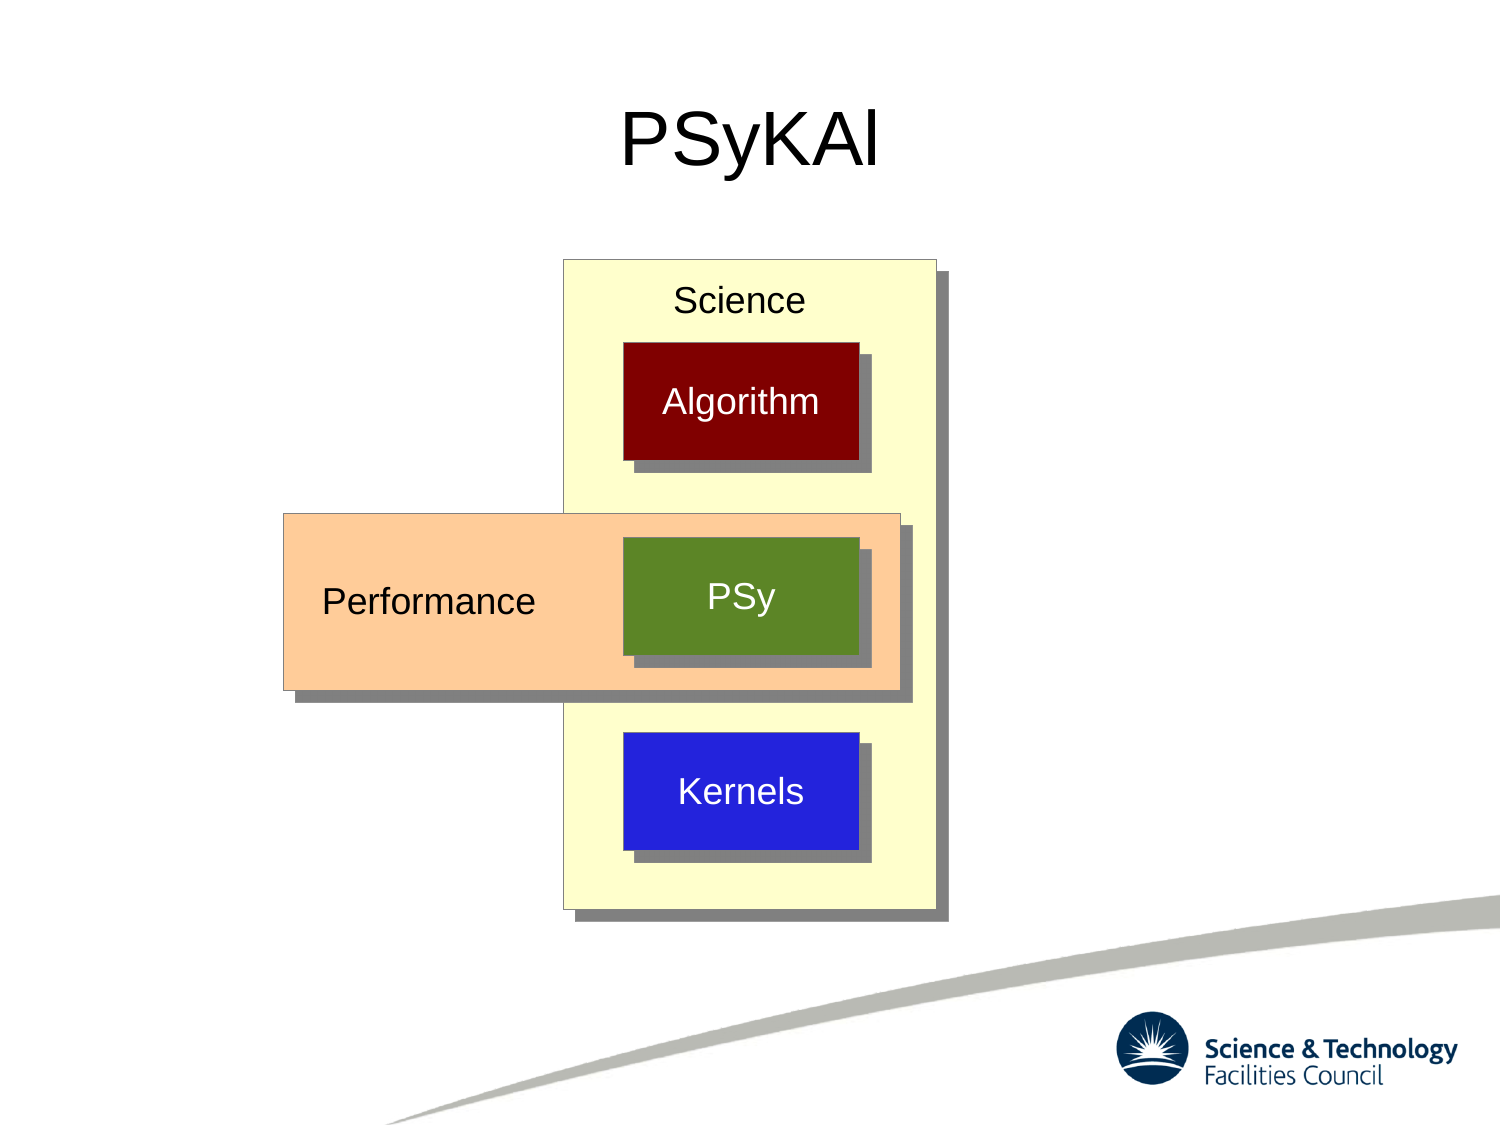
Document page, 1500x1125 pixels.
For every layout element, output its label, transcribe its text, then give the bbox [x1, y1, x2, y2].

title PSyKAl [75, 44, 1425, 233]
text_box Kernels [623, 732, 860, 851]
text_box Performance [307, 572, 551, 630]
text_box [283, 259, 937, 910]
text_box Algorithm [623, 342, 860, 461]
text_box PSy [623, 537, 860, 656]
picture [371, 894, 1500, 1125]
text_box Science [658, 271, 822, 329]
